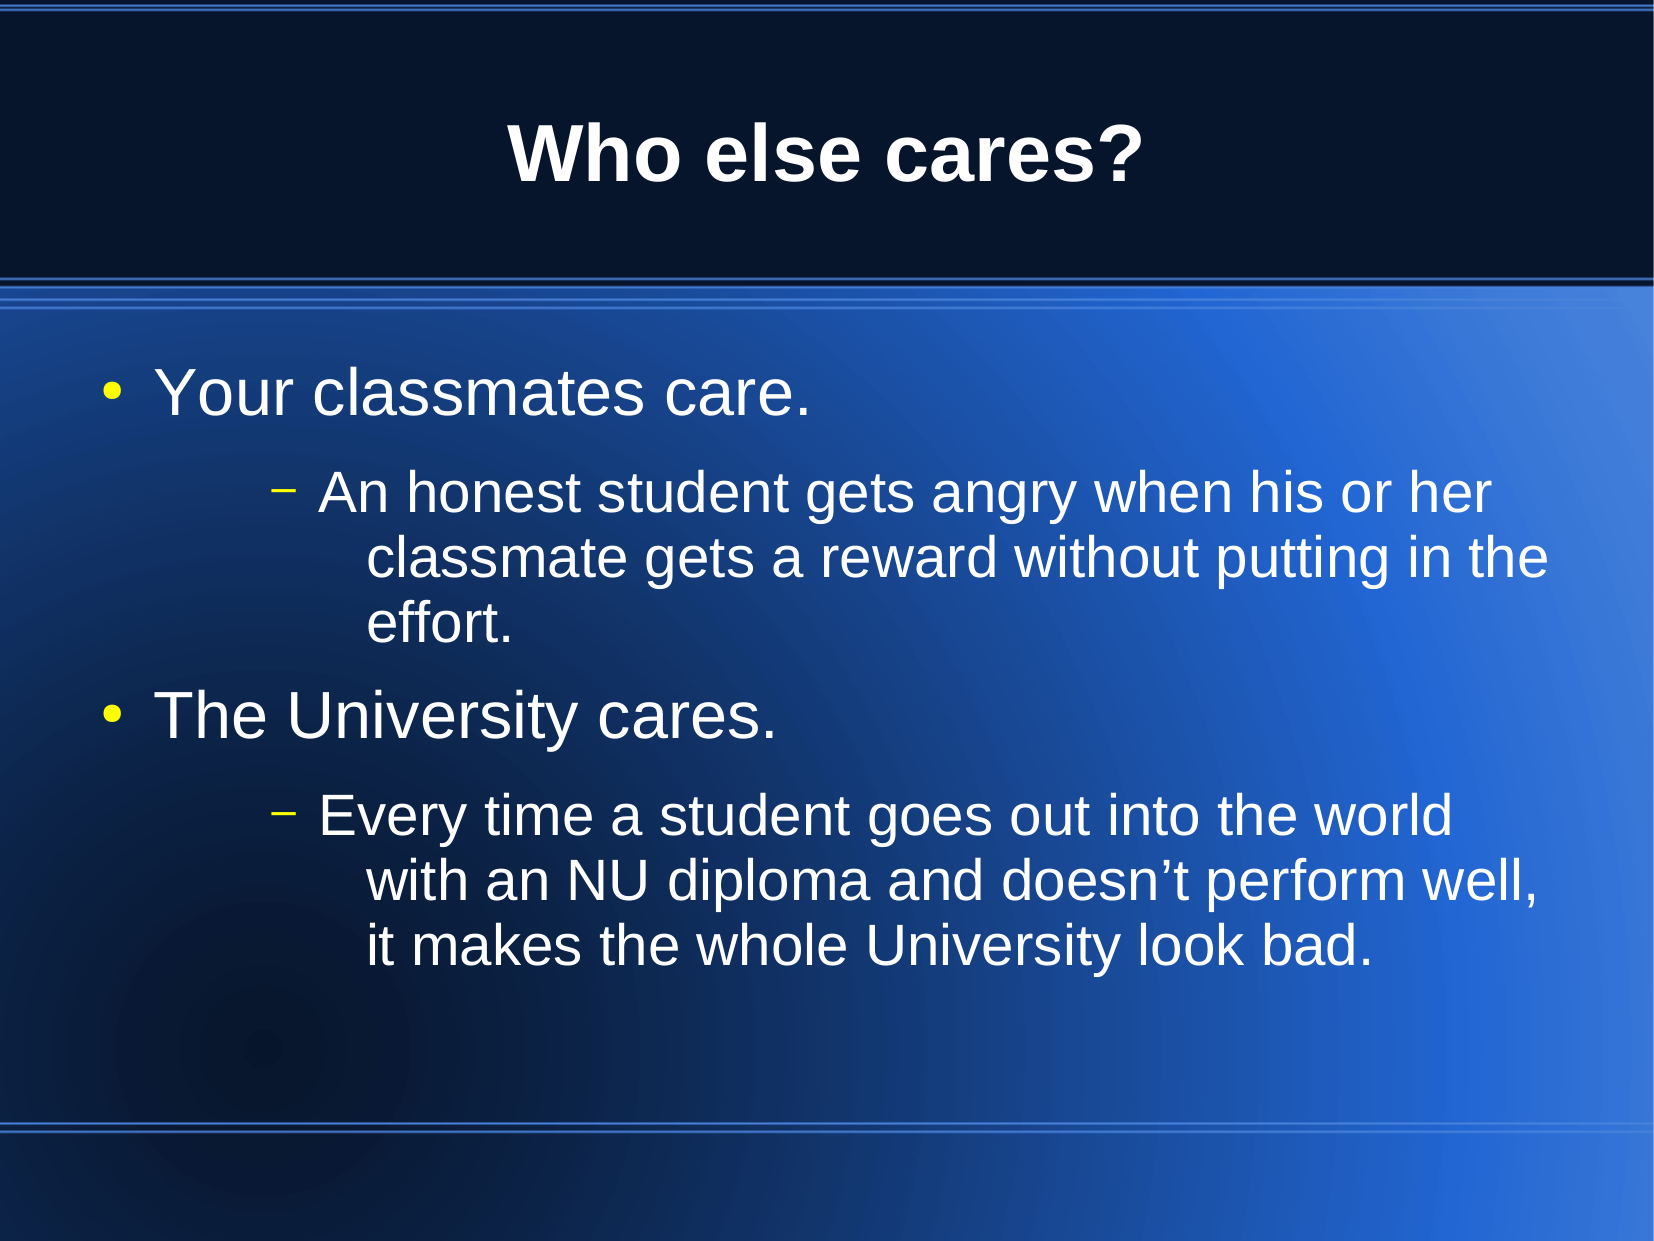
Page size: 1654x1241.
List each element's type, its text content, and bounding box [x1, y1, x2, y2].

picture [0, 0, 1654, 1241]
list Your classmates care. An honest student gets angry when his or her classmate gets a reward without putting in the effort. The University cares. Every time a student goes out into the world with an NU diploma and doesn’t perform well, it makes the whole University look bad. [82, 355, 1571, 1060]
title Who else cares? [82, 49, 1571, 257]
